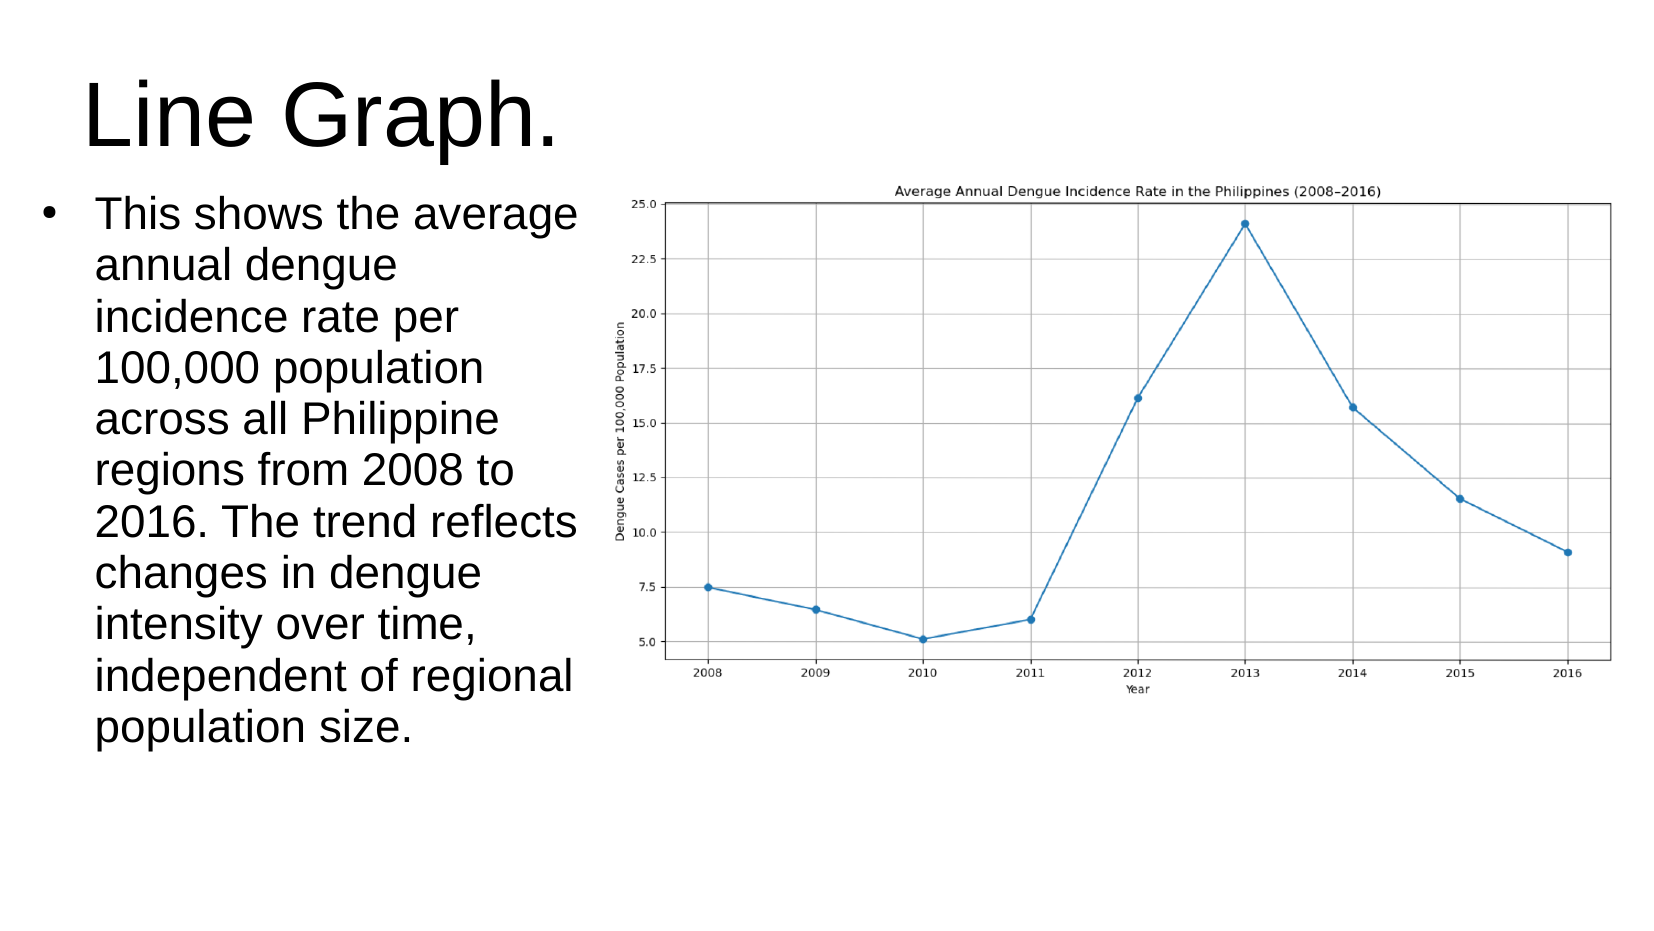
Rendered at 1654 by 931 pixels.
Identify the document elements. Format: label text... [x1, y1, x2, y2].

list This shows the average annual dengue incidence rate per 100,000 population across all Philippine regions from 2008 to 2016. The trend reflects changes in dengue intensity over time, independent of regional population size. [23, 188, 591, 798]
picture [586, 162, 1625, 725]
title Line Graph. [82, 37, 1571, 188]
